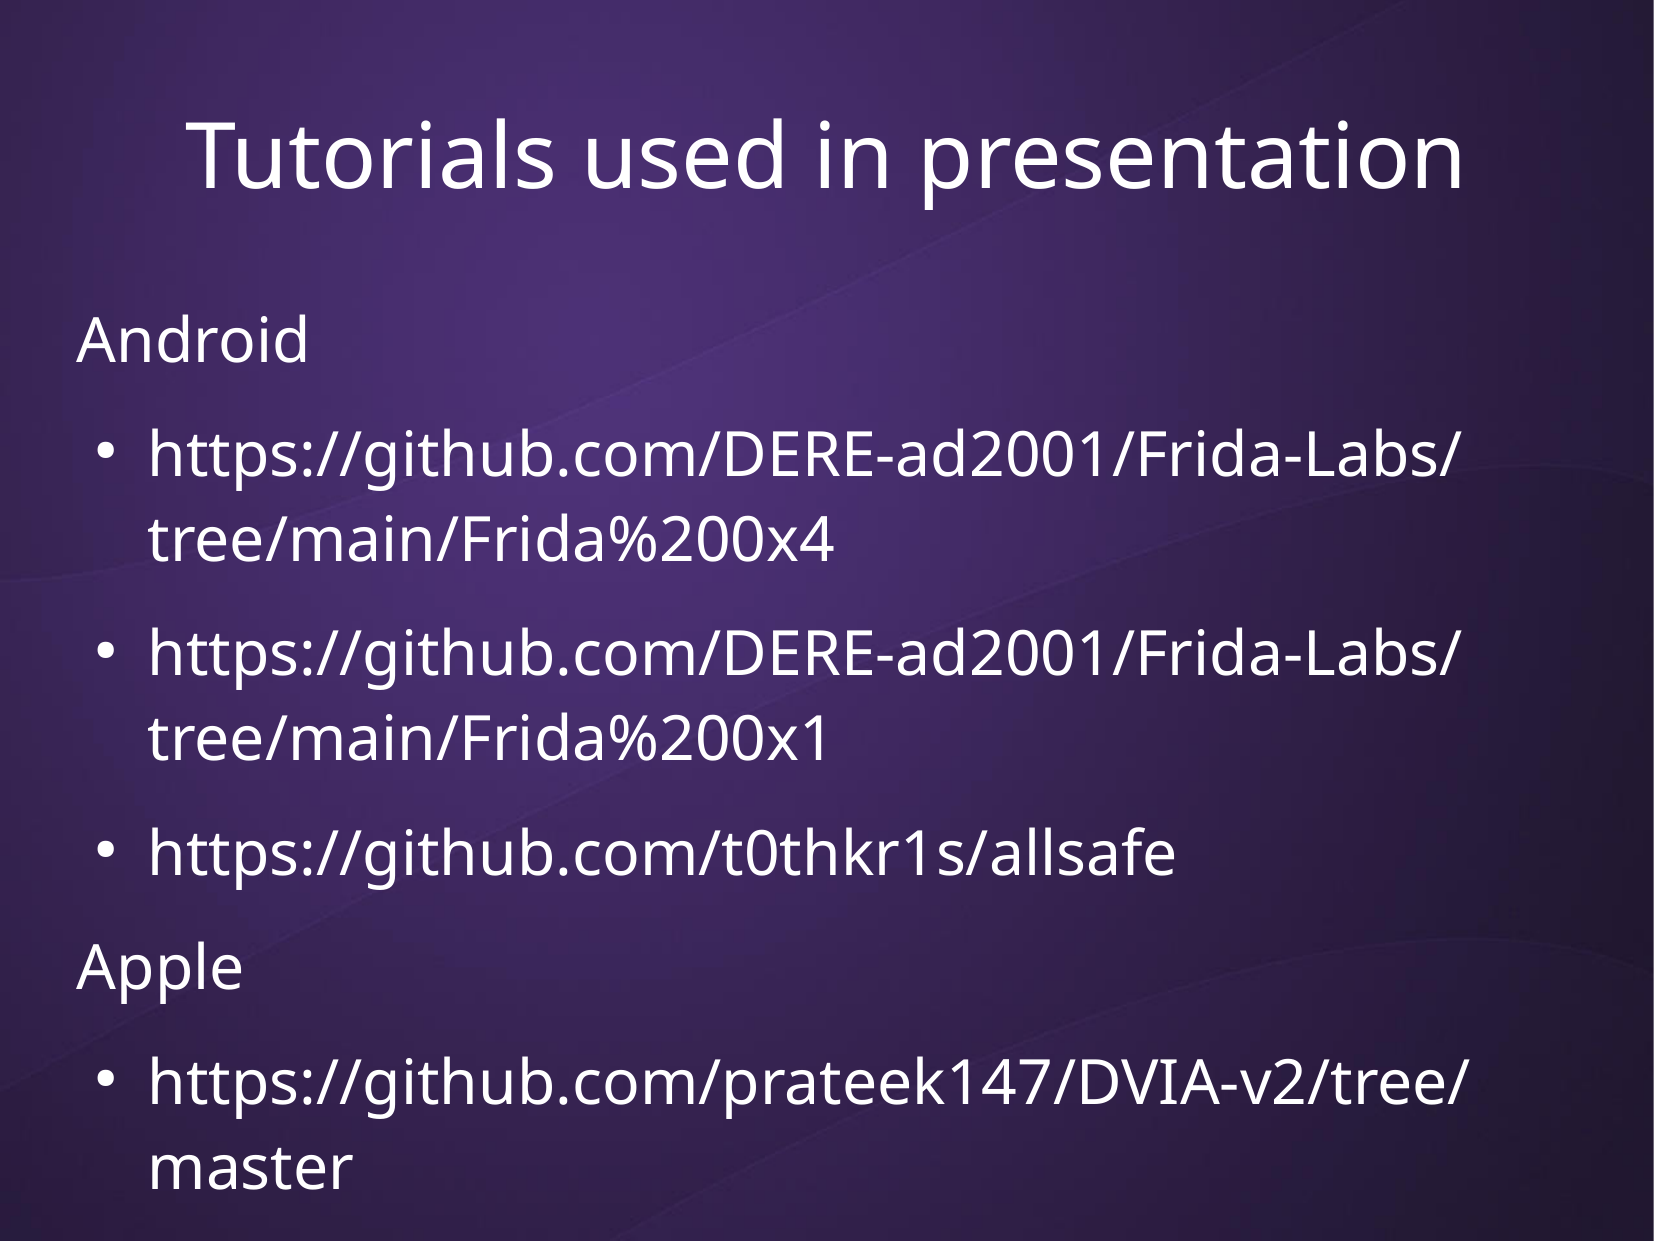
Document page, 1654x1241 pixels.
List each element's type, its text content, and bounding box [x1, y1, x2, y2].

title Tutorials used in presentation [82, 49, 1571, 257]
list Android https://github.com/DERE-ad2001/Frida-Labs/tree/main/Frida%200x4 https://github.com/DERE-ad2001/Frida-Labs/tree/main/Frida%200x1 https://github.com/t0thkr1s/allsafe Apple https://github.com/prateek147/DVIA-v2/tree/master [76, 295, 1565, 1228]
picture [0, 0, 1654, 1241]
